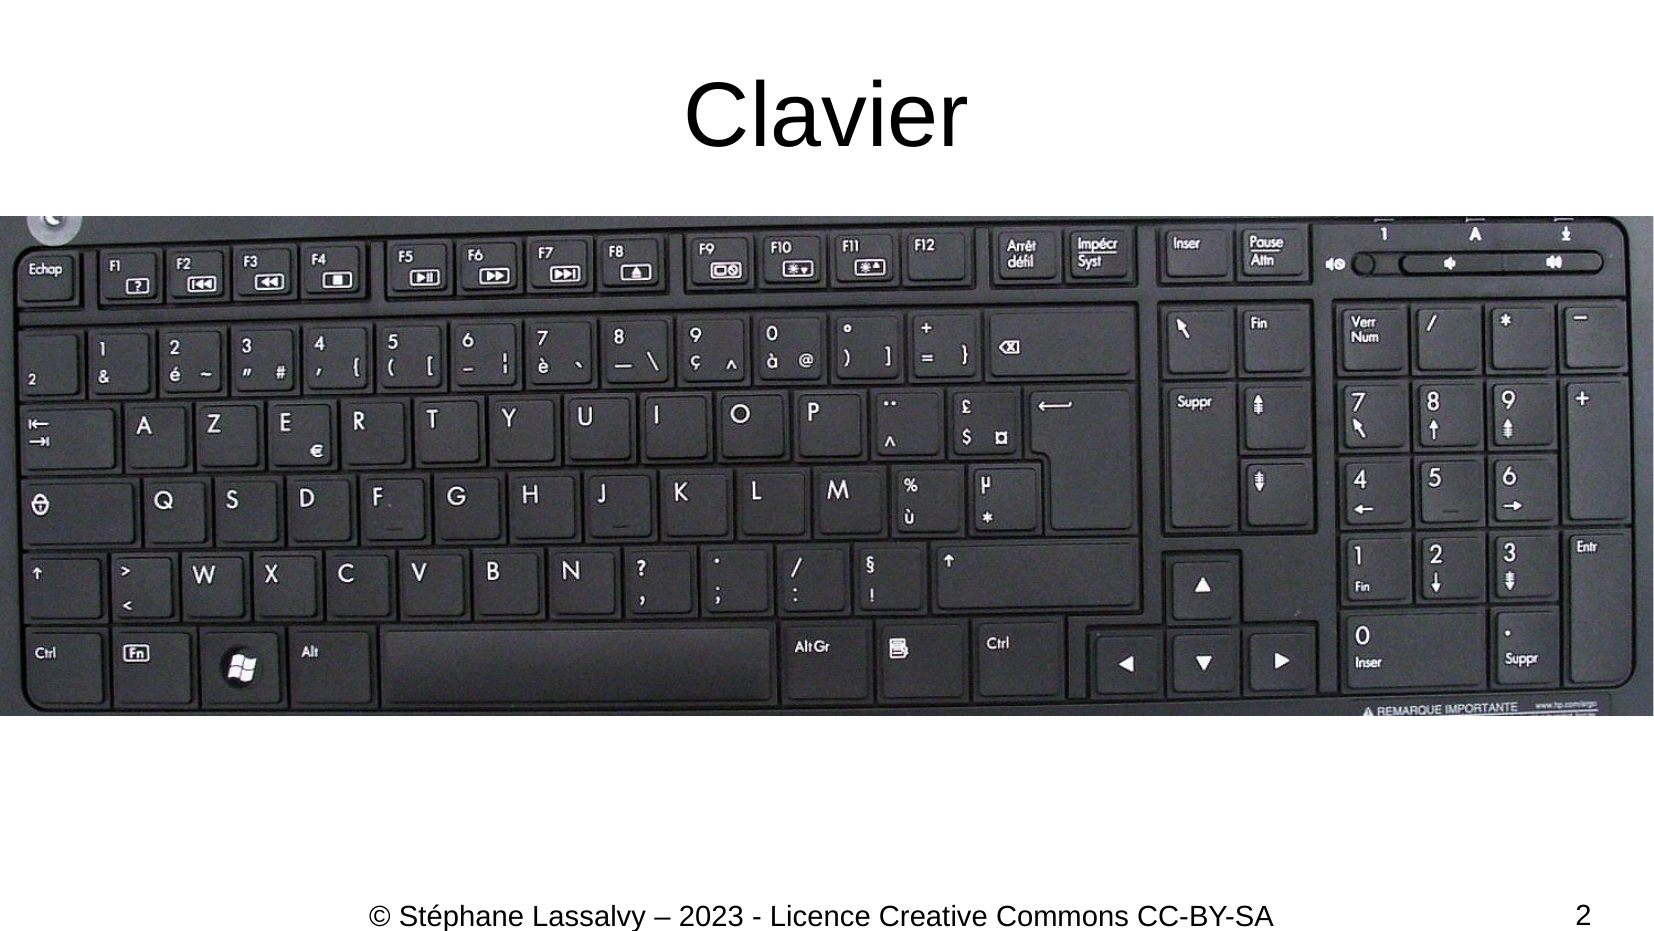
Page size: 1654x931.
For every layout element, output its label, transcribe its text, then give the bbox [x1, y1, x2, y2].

picture [0, 216, 1654, 716]
text_box 6 [1560, 891, 1654, 931]
text_box © Stéphane Lassalvy – 2023 - Licence Creative Commons CC-BY-SA [354, 893, 1300, 931]
title Clavier [82, 37, 1571, 193]
